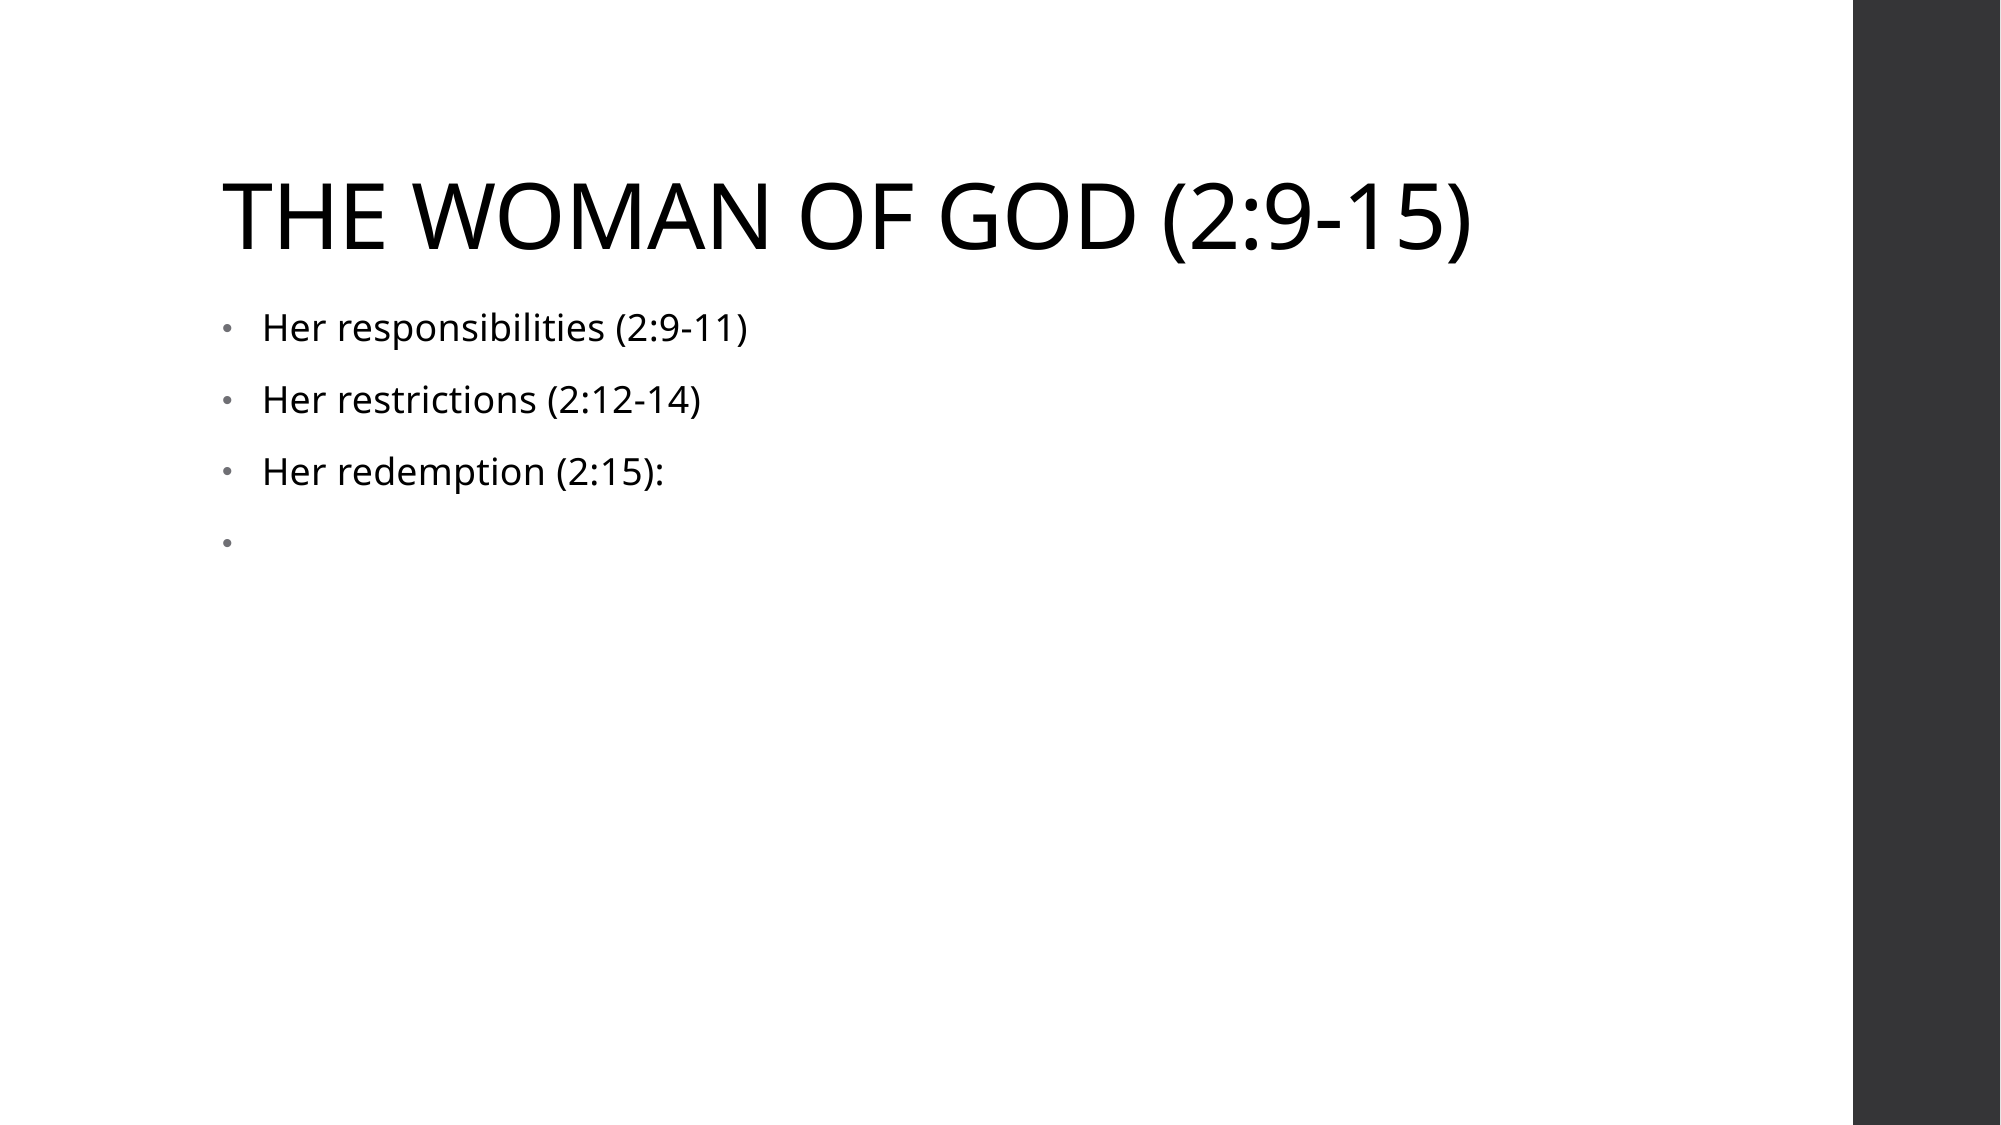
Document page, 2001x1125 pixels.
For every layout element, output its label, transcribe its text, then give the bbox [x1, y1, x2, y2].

list Her responsibilities (2:9-11) Her restrictions (2:12-14) Her redemption (2:15): [206, 299, 1617, 1014]
title THE WOMAN OF GOD (2:9-15) [206, 60, 1797, 278]
